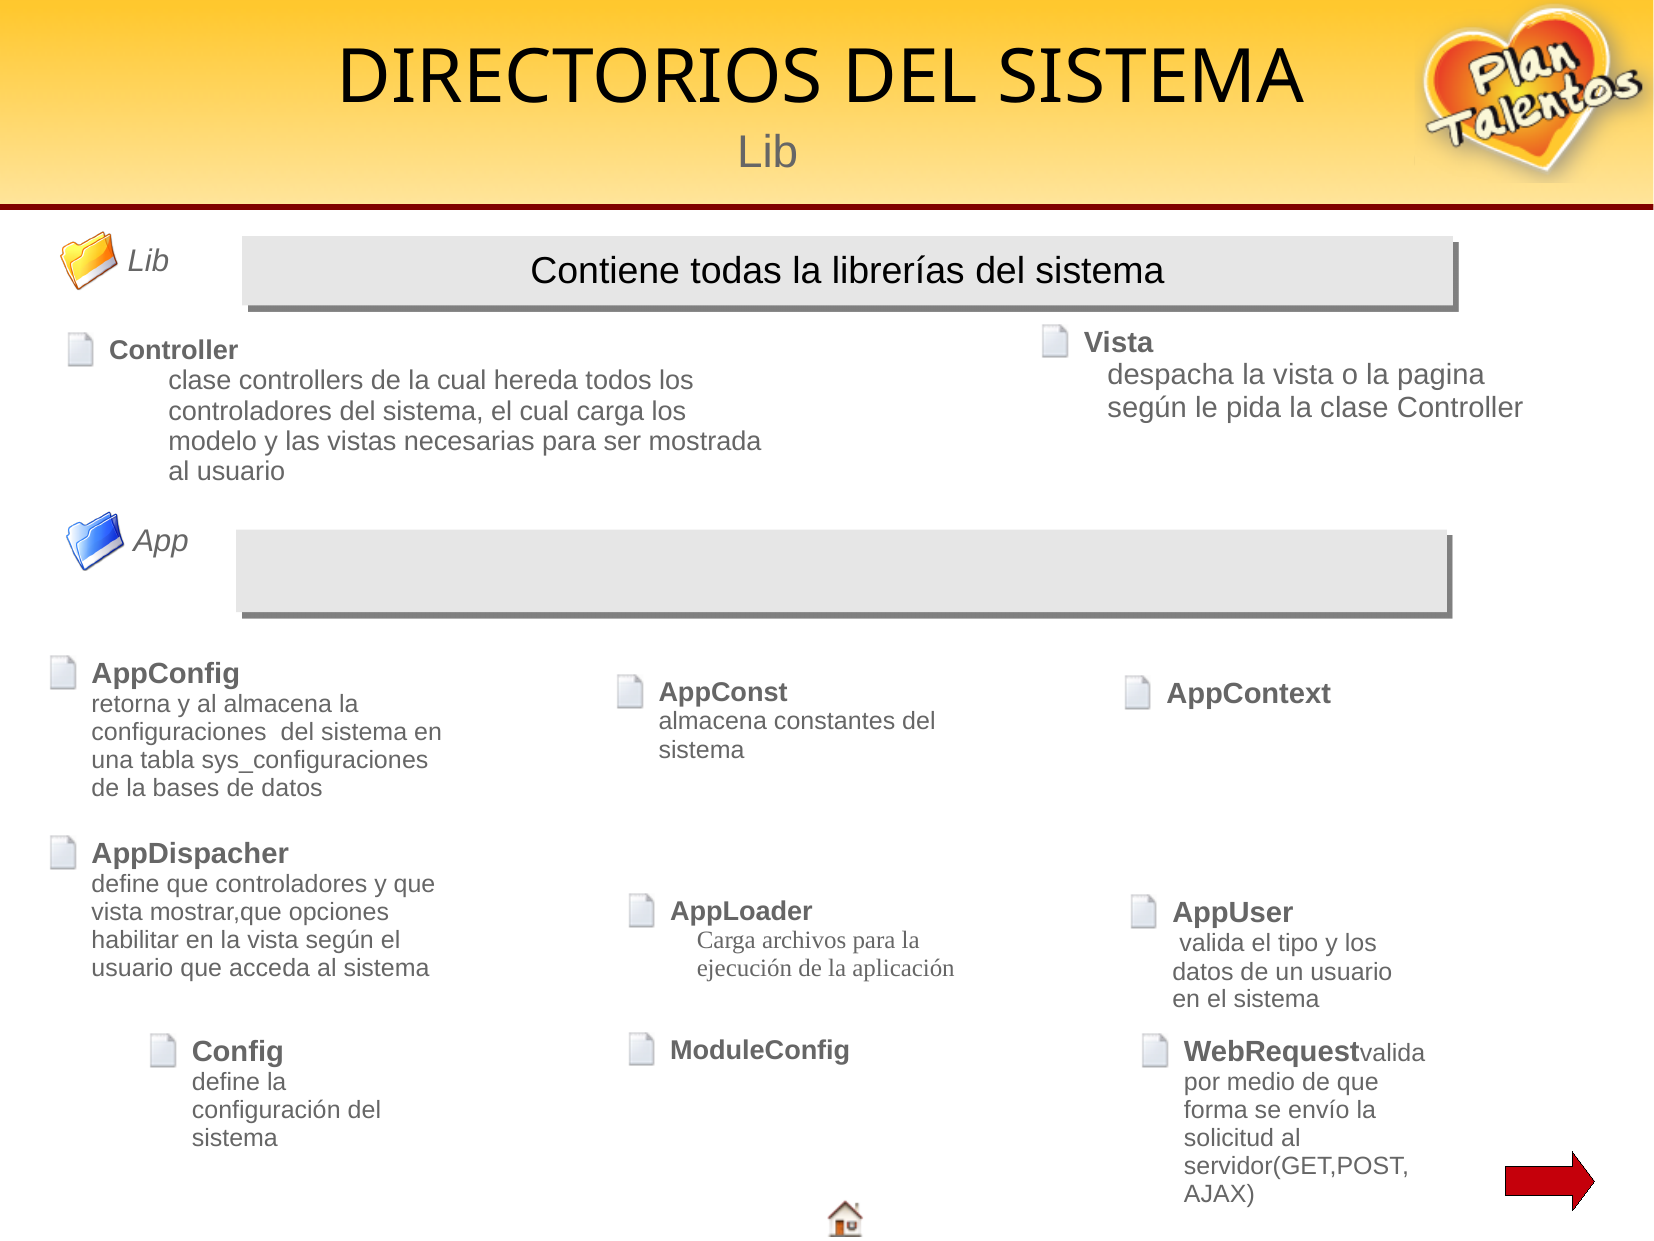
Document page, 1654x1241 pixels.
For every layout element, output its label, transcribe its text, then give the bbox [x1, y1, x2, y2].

text_box Controller clase controllers de la cual hereda todos los controladores del sistema, el cual carga los modelo y las vistas necesarias para ser mostrada al usuario [47, 327, 786, 532]
text_box Lib [383, 118, 1152, 185]
title DIRECTORIOS DEL SISTEMA [76, 0, 1565, 148]
text_box App [29, 516, 213, 582]
text_box [1505, 1151, 1595, 1211]
text_box AppContext [1104, 669, 1430, 756]
text_box Lib [23, 236, 207, 302]
text_box ModuleConfig [608, 1027, 969, 1111]
text_box AppConst almacena constantes del sistema [596, 669, 957, 809]
text_box AppLoader Carga archivos para la ejecución de la aplicación [608, 889, 1004, 990]
text_box AppUser valida el tipo y los datos de un usuario en el sistema [1110, 889, 1436, 1021]
text_box Vista despacha la vista o la pagina según le pida la clase Controller [1021, 318, 1548, 470]
text_box Config define la configuración del sistema [129, 1027, 426, 1197]
text_box WebRequestvalida por medio de que forma se envío la solicitud al servidor(GET,POST, AJAX) [1122, 1027, 1447, 1216]
text_box [236, 529, 1447, 613]
text_box Contiene todas la librerías del sistema [242, 236, 1453, 306]
text_box AppConfig retorna y al almacena la configuraciones del sistema en una tabla sys_configuraciones de la bases de datos [29, 649, 473, 810]
picture [0, 0, 1654, 204]
text_box AppDispacher define que controladores y que vista mostrar,que opciones habilitar en la vista según el usuario que acceda al sistema [29, 829, 461, 1028]
picture [59, 231, 119, 236]
picture [826, 1198, 865, 1237]
